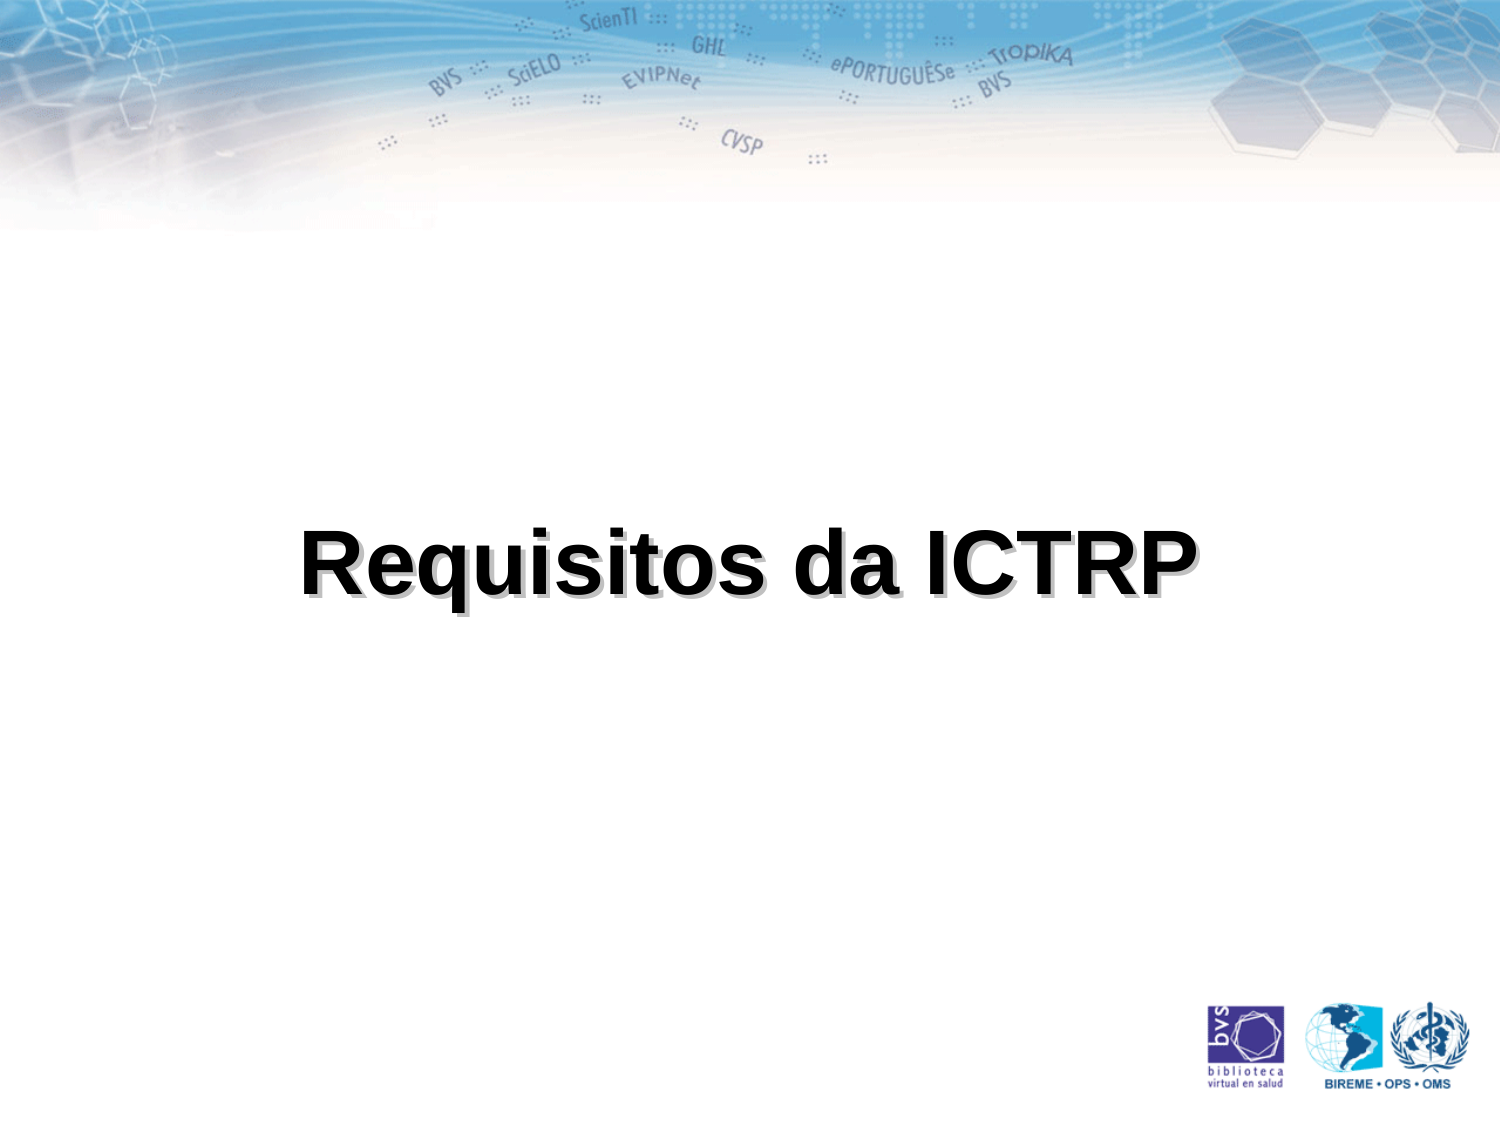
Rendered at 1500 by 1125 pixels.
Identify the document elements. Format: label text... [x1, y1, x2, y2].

picture [0, 657, 1500, 1125]
picture [0, 0, 1500, 468]
title Requisitos da ICTRP [0, 468, 1500, 657]
